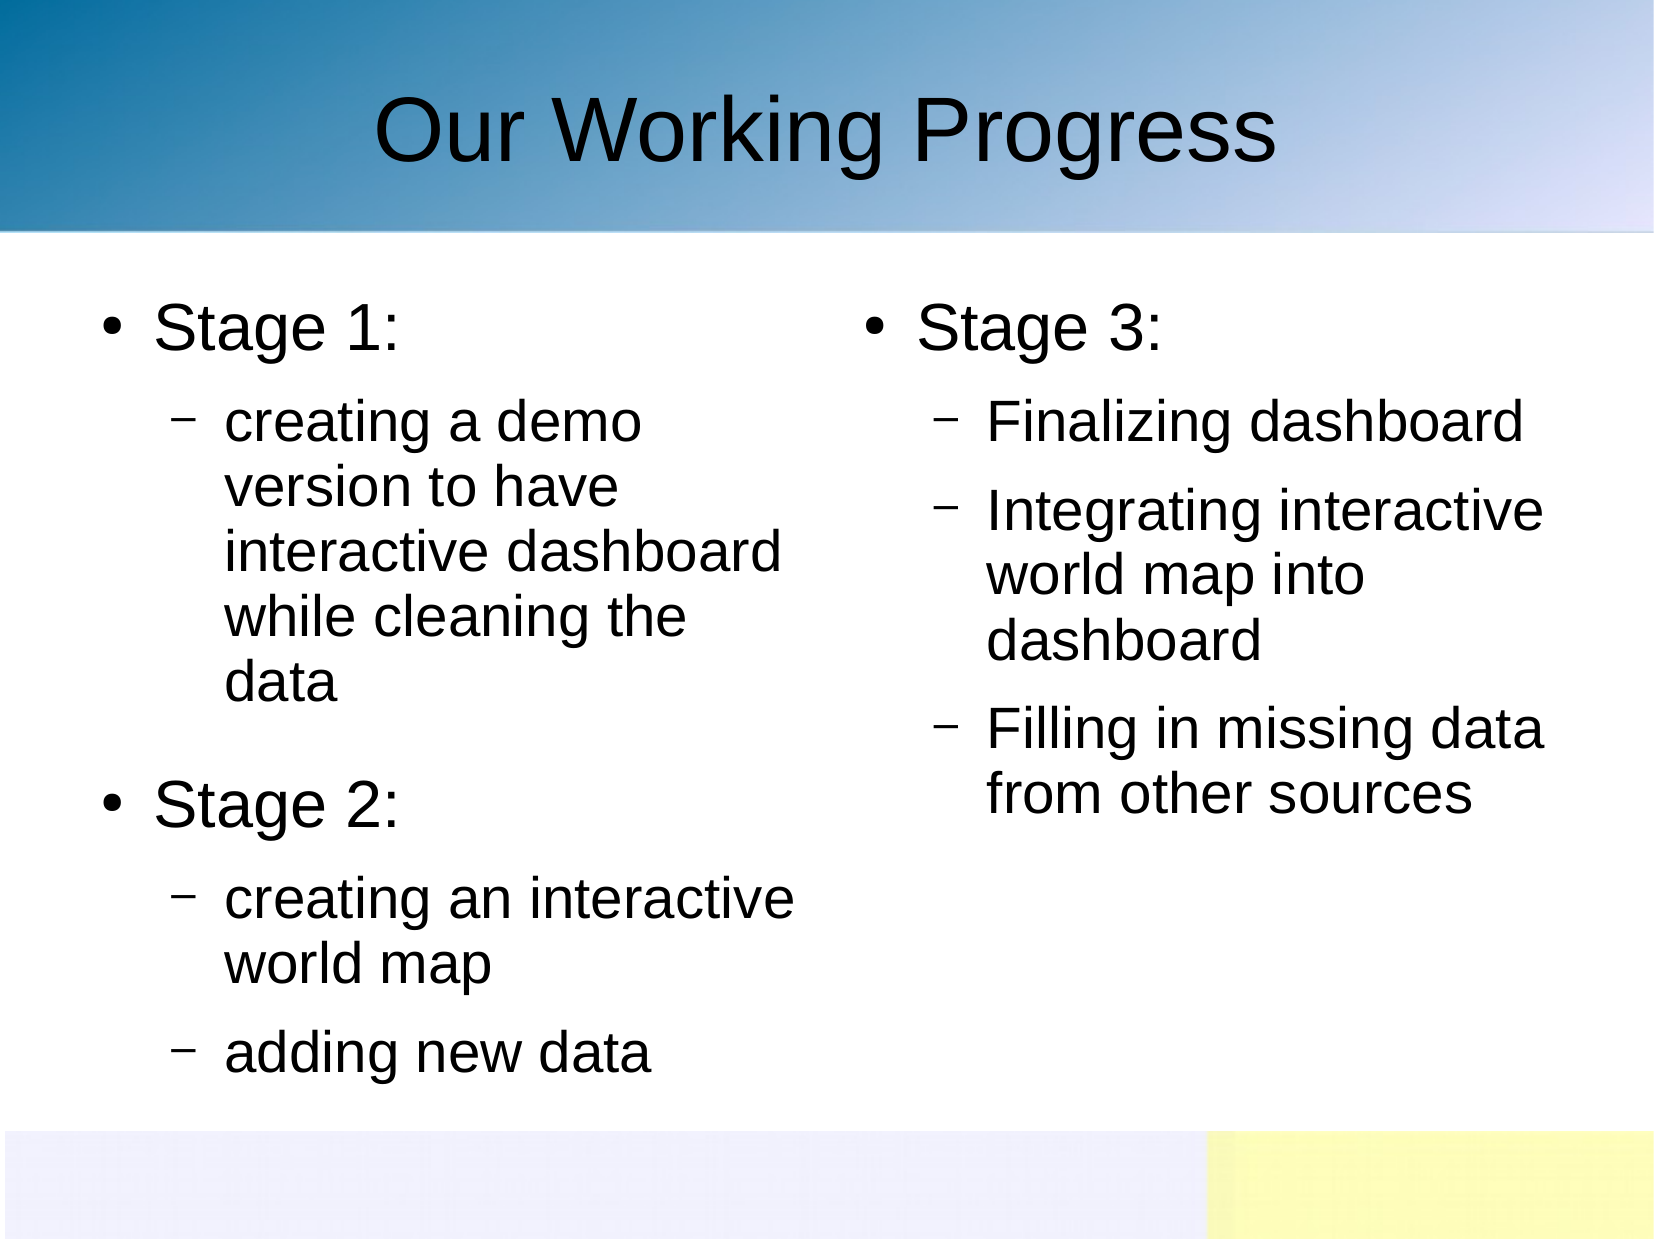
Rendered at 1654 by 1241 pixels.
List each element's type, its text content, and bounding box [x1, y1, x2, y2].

list Stage 3: Finalizing dashboard Integrating interactive world map into dashboard Filling in missing data from other sources [845, 290, 1572, 1010]
picture [5, 1131, 1654, 1239]
title Our Working Progress [82, 25, 1571, 233]
picture [0, 0, 1654, 233]
list Stage 2: creating an interactive world map adding new data [82, 767, 809, 1111]
list Stage 1: creating a demo version to have interactive dashboard while cleaning the data [82, 290, 809, 634]
